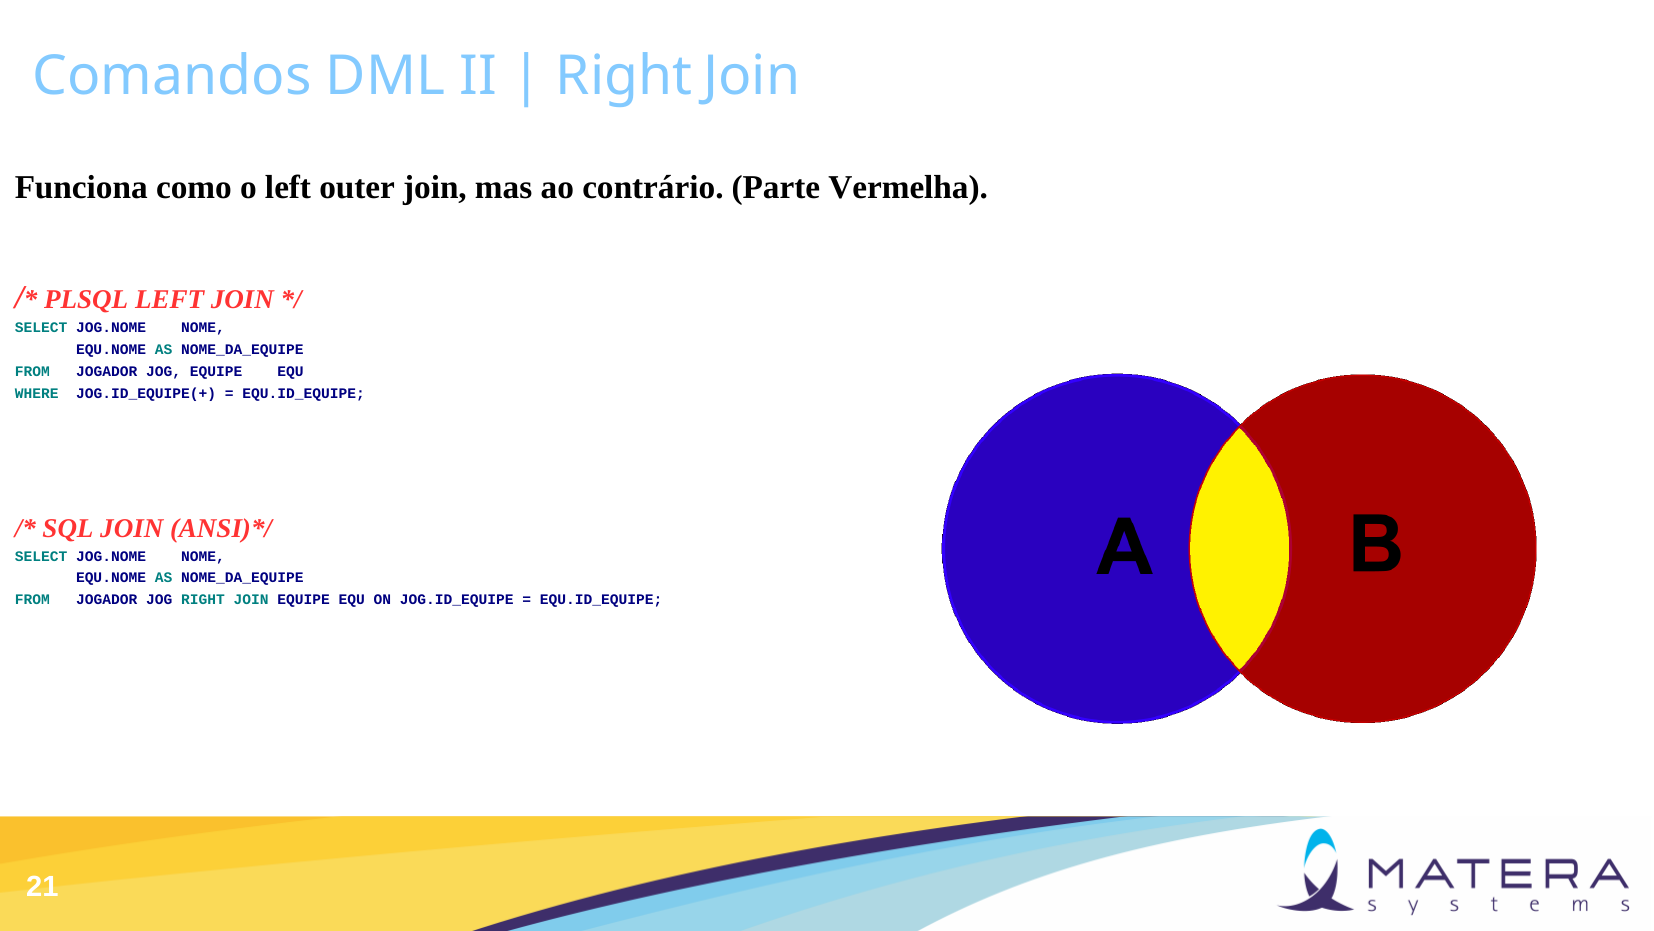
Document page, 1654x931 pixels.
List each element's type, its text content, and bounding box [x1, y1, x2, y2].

list Funciona como o left outer join, mas ao contrário. (Parte Vermelha). /* PLSQL LEFT JOIN */ SELECT JOG.NOME NOME, EQU.NOME AS NOME_DA_EQUIPE FROM JOGADOR JOG, EQUIPE EQU WHERE JOG.ID_EQUIPE(+) = EQU.ID_EQUIPE; /* SQL JOIN (ANSI)*/ SELECT JOG.NOME NOME, EQU.NOME AS NOME_DA_EQUIPE FROM JOGADOR JOG RIGHT JOIN EQUIPE EQU ON JOG.ID_EQUIPE = EQU.ID_EQUIPE; [0, 169, 1654, 829]
title Comandos DML II | Right Join [32, 24, 1628, 137]
picture [915, 354, 1594, 784]
picture [0, 829, 1652, 931]
